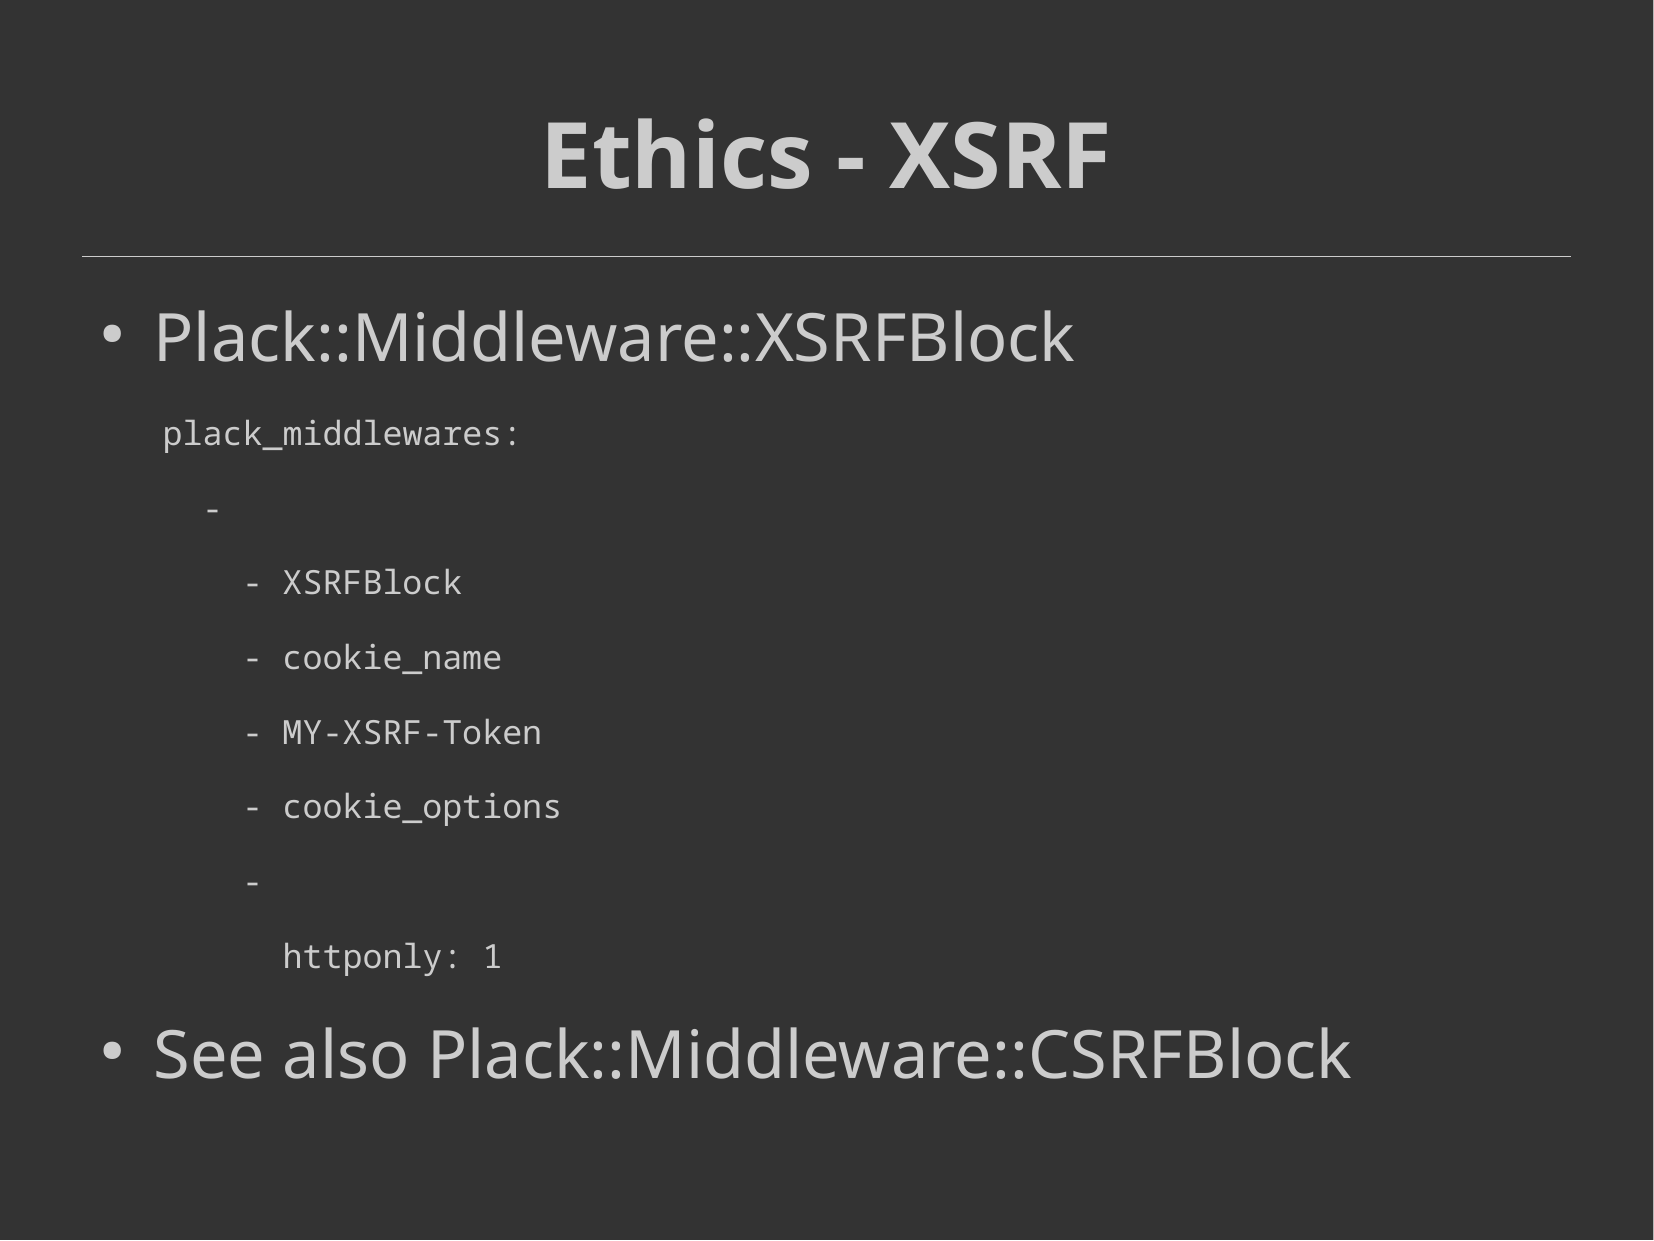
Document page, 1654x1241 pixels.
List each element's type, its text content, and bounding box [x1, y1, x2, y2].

list Plack::Middleware::XSRFBlock plack_middlewares: - - XSRFBlock - cookie_name - MY-XSRF-Token - cookie_options - httponly: 1 See also Plack::Middleware::CSRFBlock [82, 290, 1571, 1146]
title Ethics - XSRF [82, 49, 1571, 257]
